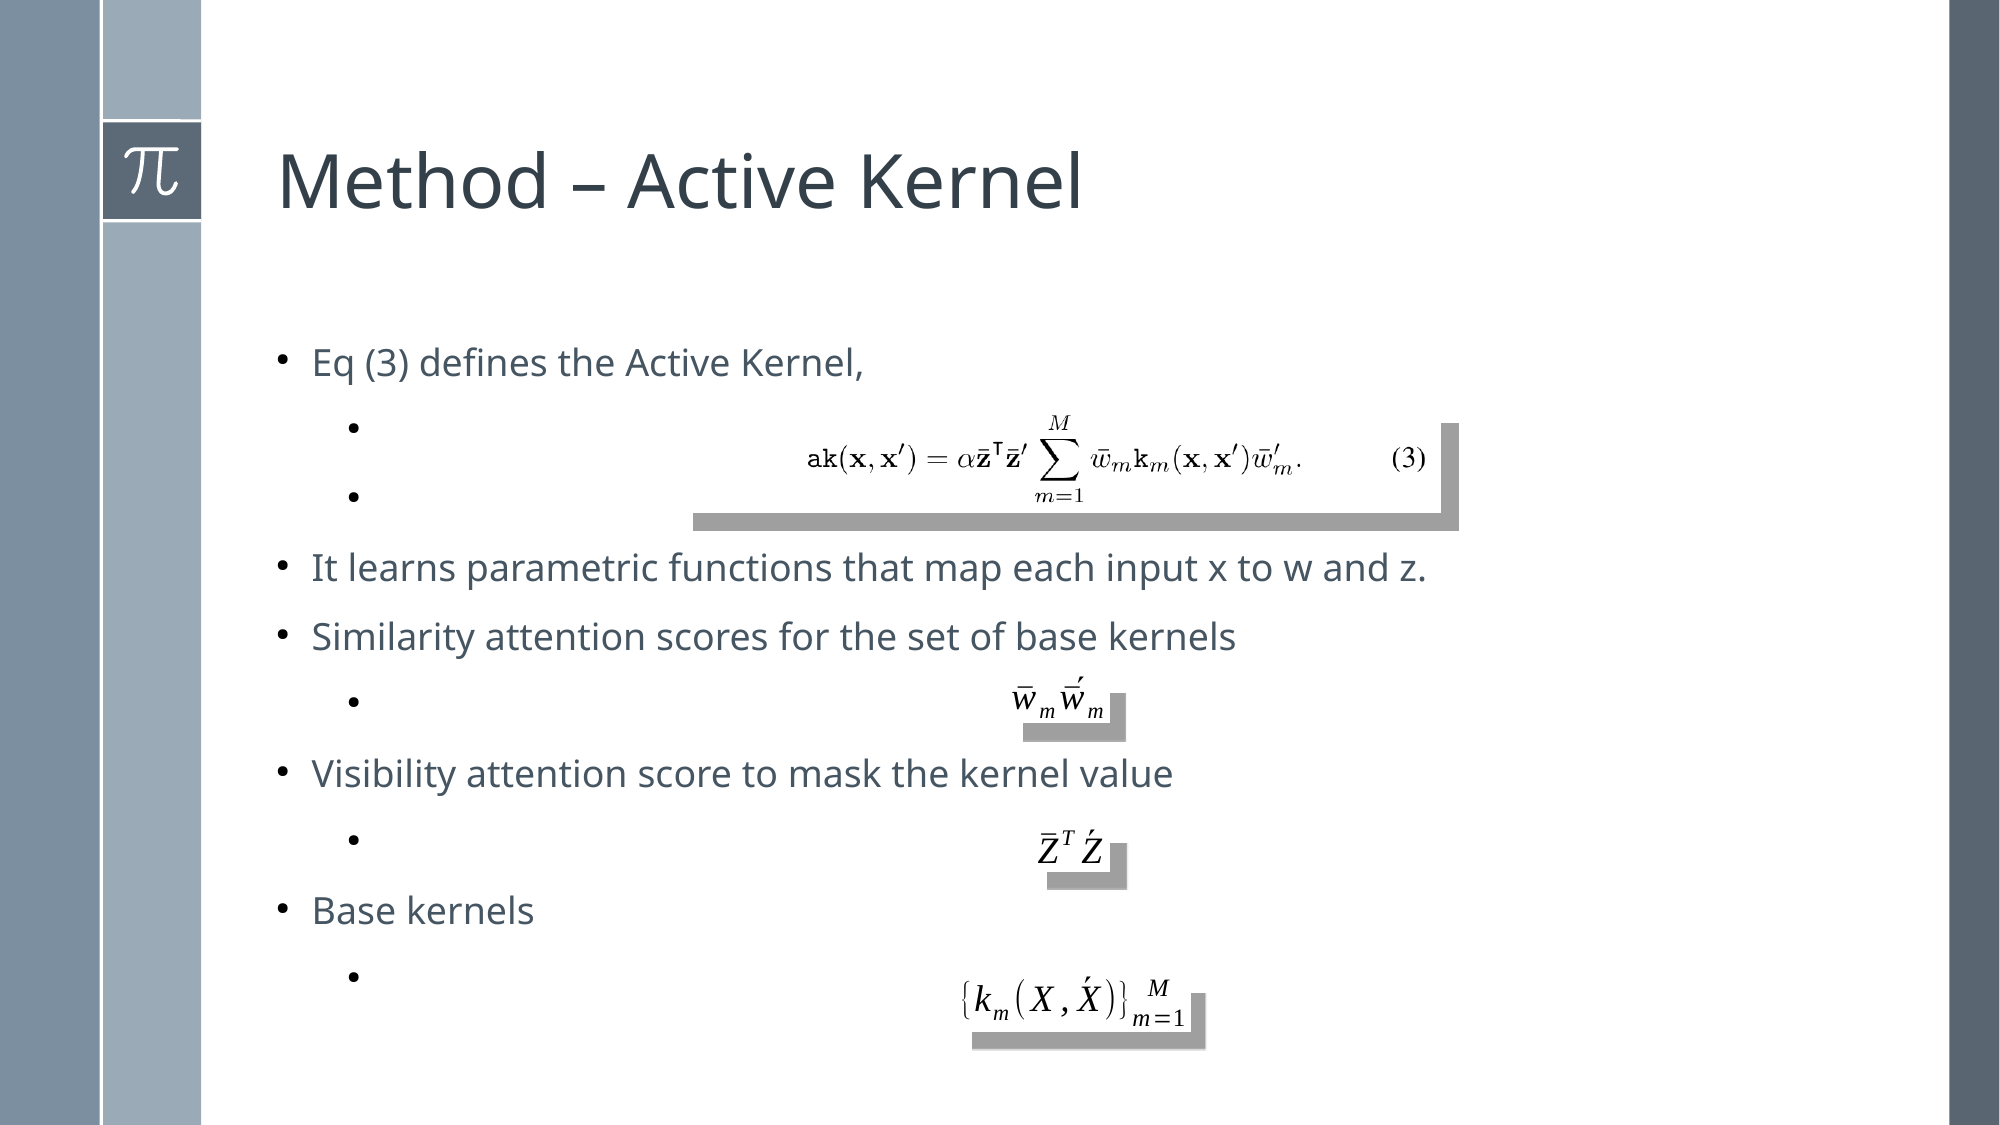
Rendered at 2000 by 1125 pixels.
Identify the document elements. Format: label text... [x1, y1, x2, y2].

text_box Eq (3) defines the Active Kernel, It learns parametric functions that map each input x to w and z. Similarity attention scores for the set of base kernels Visibility attention score to mask the kernel value Base kernels [261, 262, 1756, 1013]
chart [1029, 825, 1111, 872]
chart [1005, 675, 1110, 724]
chart [954, 975, 1191, 1033]
text_box Method – Active Kernel [261, 29, 1867, 233]
picture [675, 404, 1441, 513]
